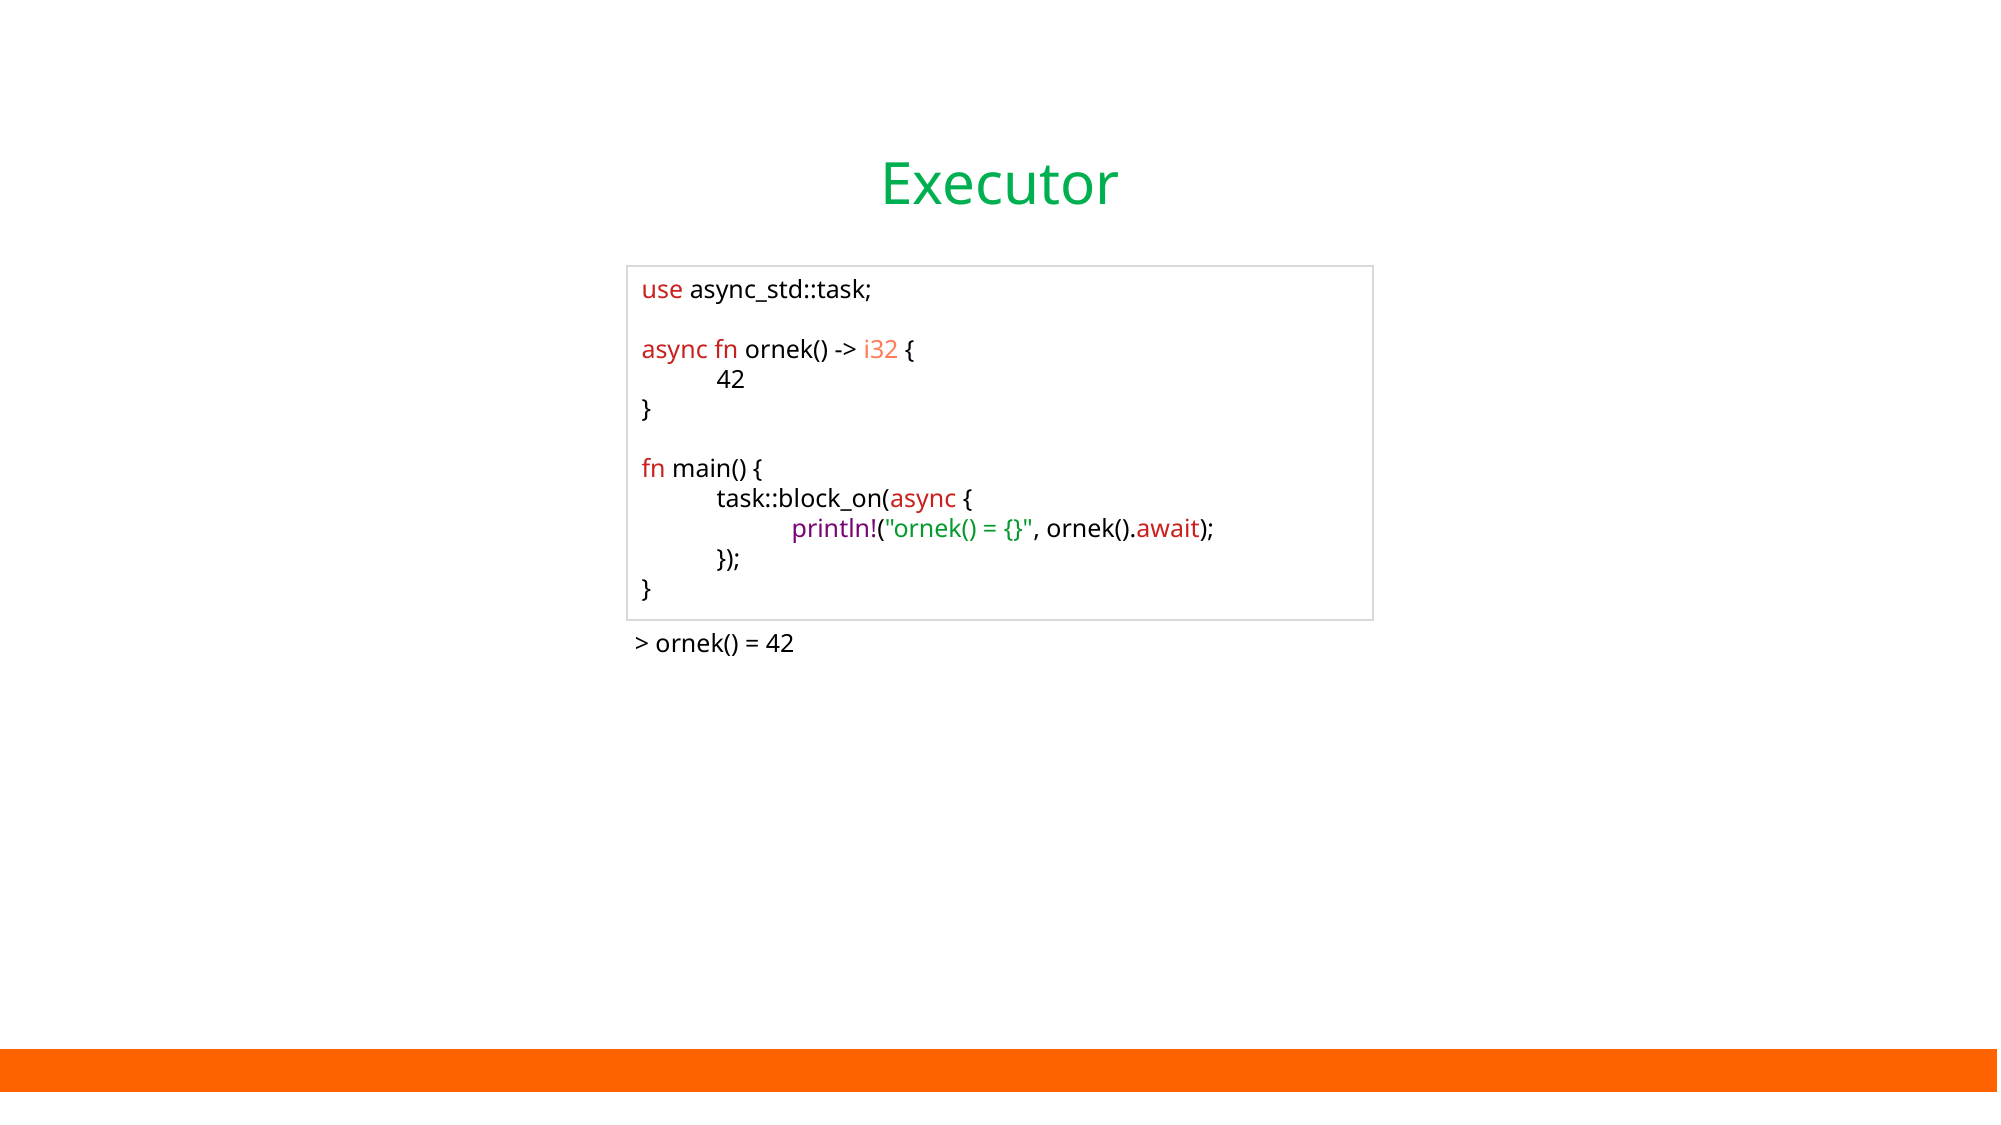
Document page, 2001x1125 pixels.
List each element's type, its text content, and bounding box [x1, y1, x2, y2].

text_box Executor [420, 146, 1580, 237]
text_box use async_std::task; async fn ornek() -> i32 { 42 } fn main() { task::block_on(async { println!("ornek() = {}", ornek().await); }); } [626, 265, 1374, 621]
text_box > ornek() = 42 [620, 620, 900, 664]
text_box [0, 1049, 1997, 1092]
